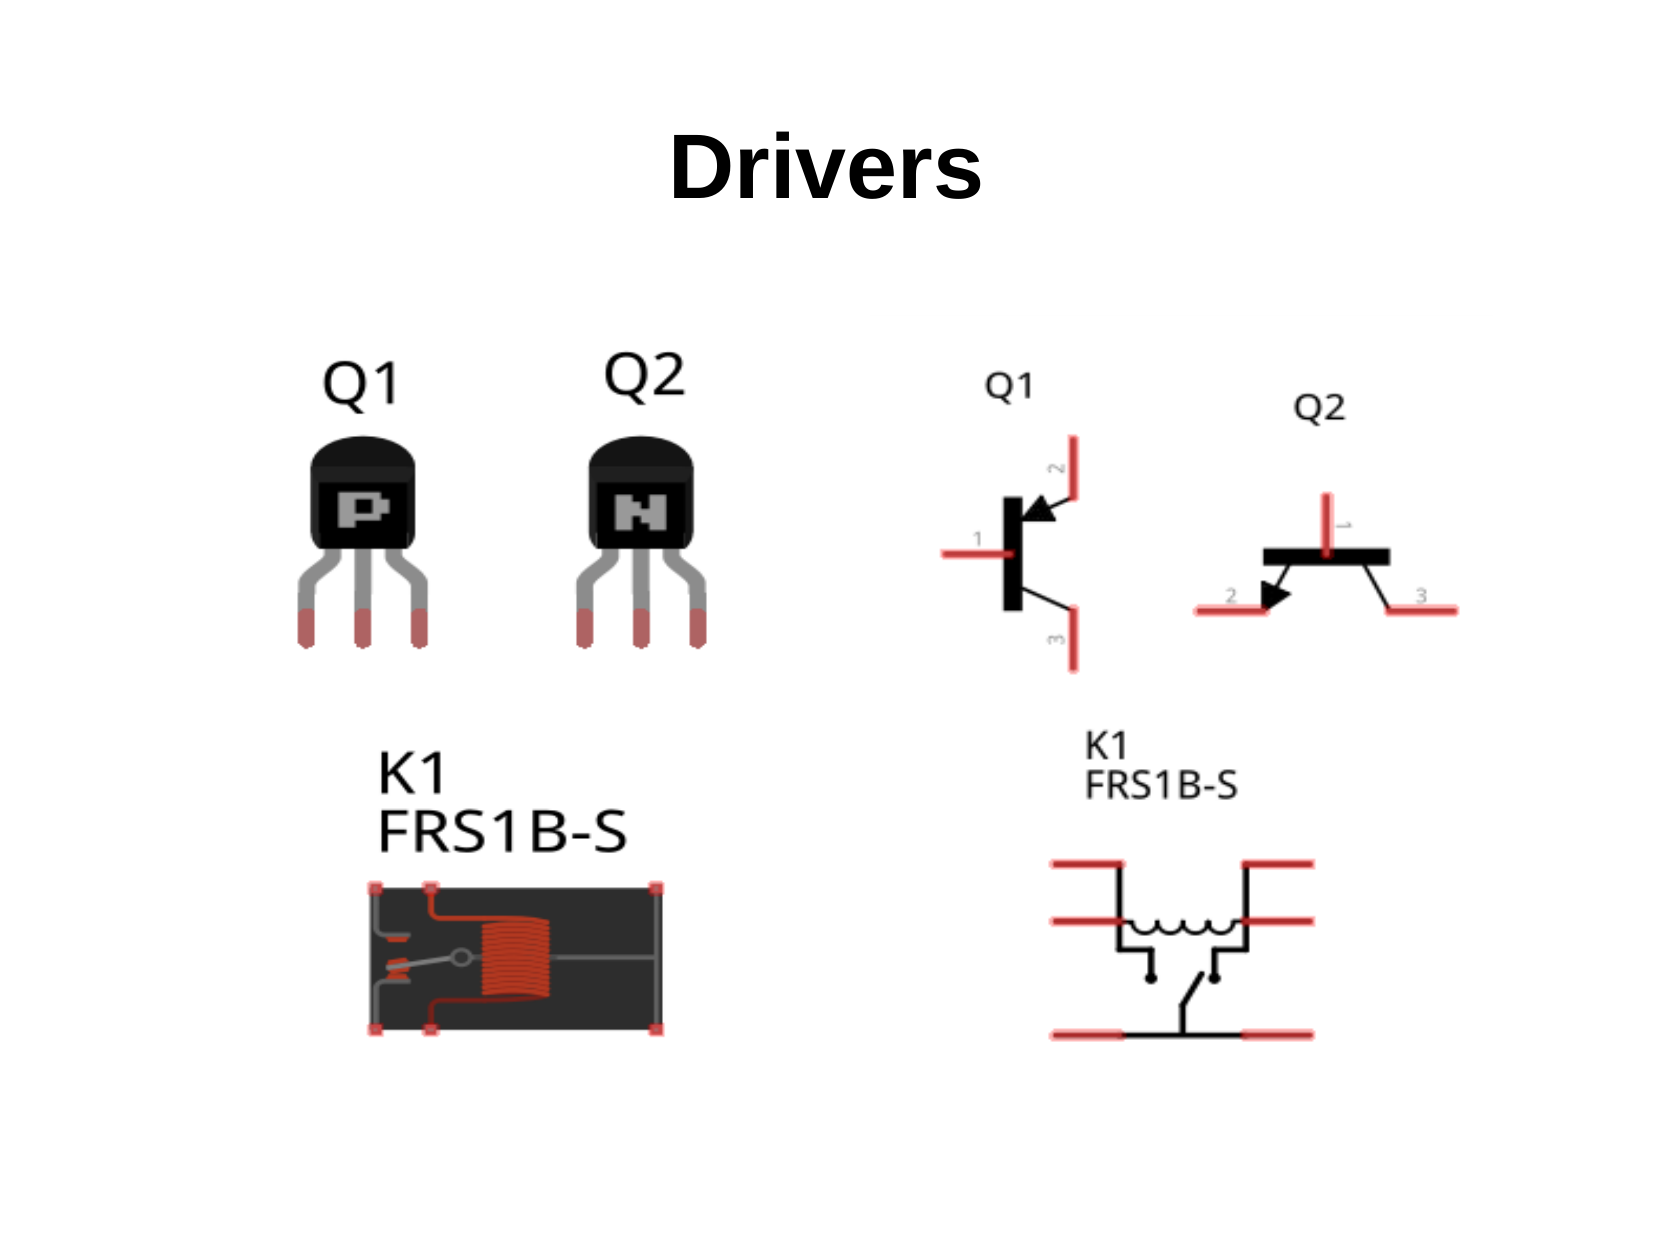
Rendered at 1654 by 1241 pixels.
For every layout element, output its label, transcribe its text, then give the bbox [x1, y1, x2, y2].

picture [870, 314, 1493, 1096]
picture [204, 300, 796, 1126]
title Drivers [82, 62, 1571, 271]
